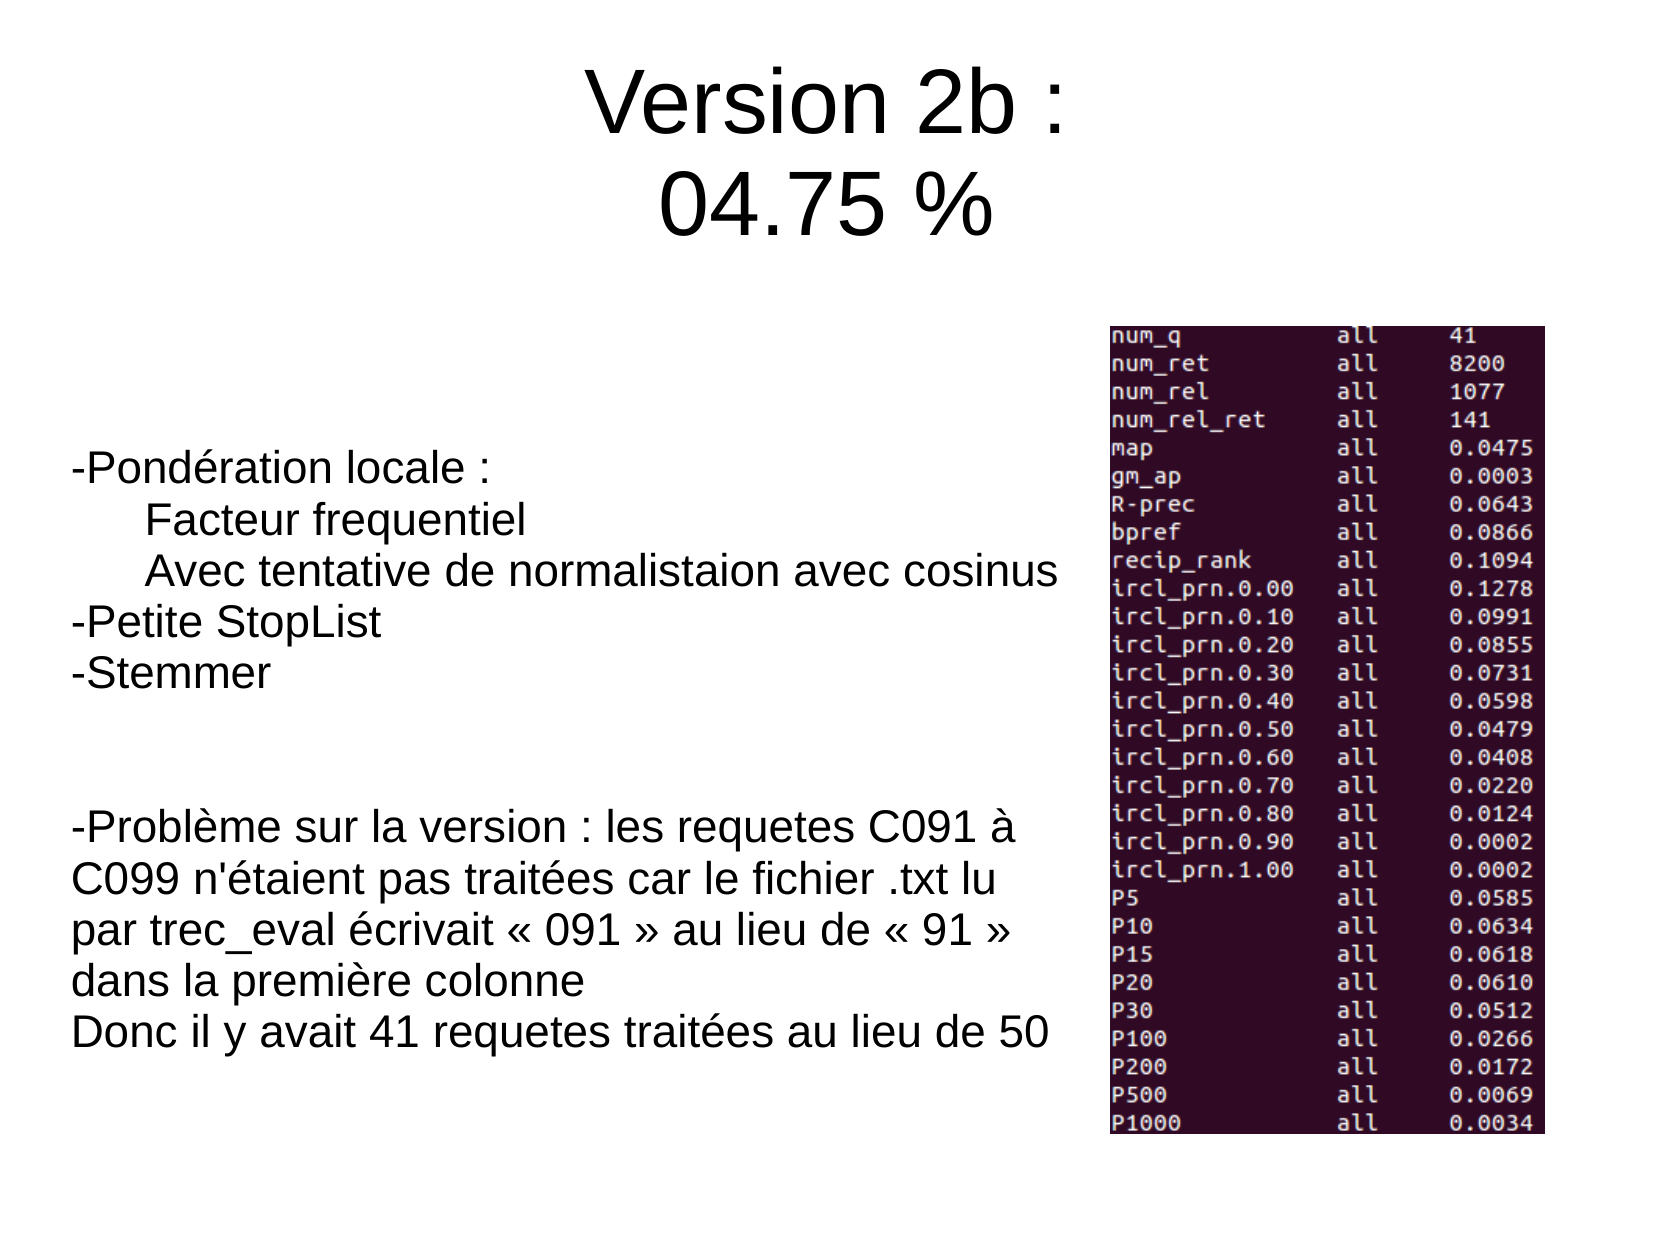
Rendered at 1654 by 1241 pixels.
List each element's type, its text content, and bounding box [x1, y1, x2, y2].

title Version 2b : 04.75 % [82, 49, 1571, 257]
picture [1110, 326, 1545, 1134]
text_box -Pondération locale : Facteur frequentiel Avec tentative de normalistaion avec cosinus -Petite StopList -Stemmer -Problème sur la version : les requetes C091 à C099 n'étaient pas traitées car le fichier .txt lu par trec_eval écrivait « 091 » au lieu de « 91 » dans la première colonne Donc il y avait 41 requetes traitées au lieu de 50 [70, 330, 1063, 1170]
